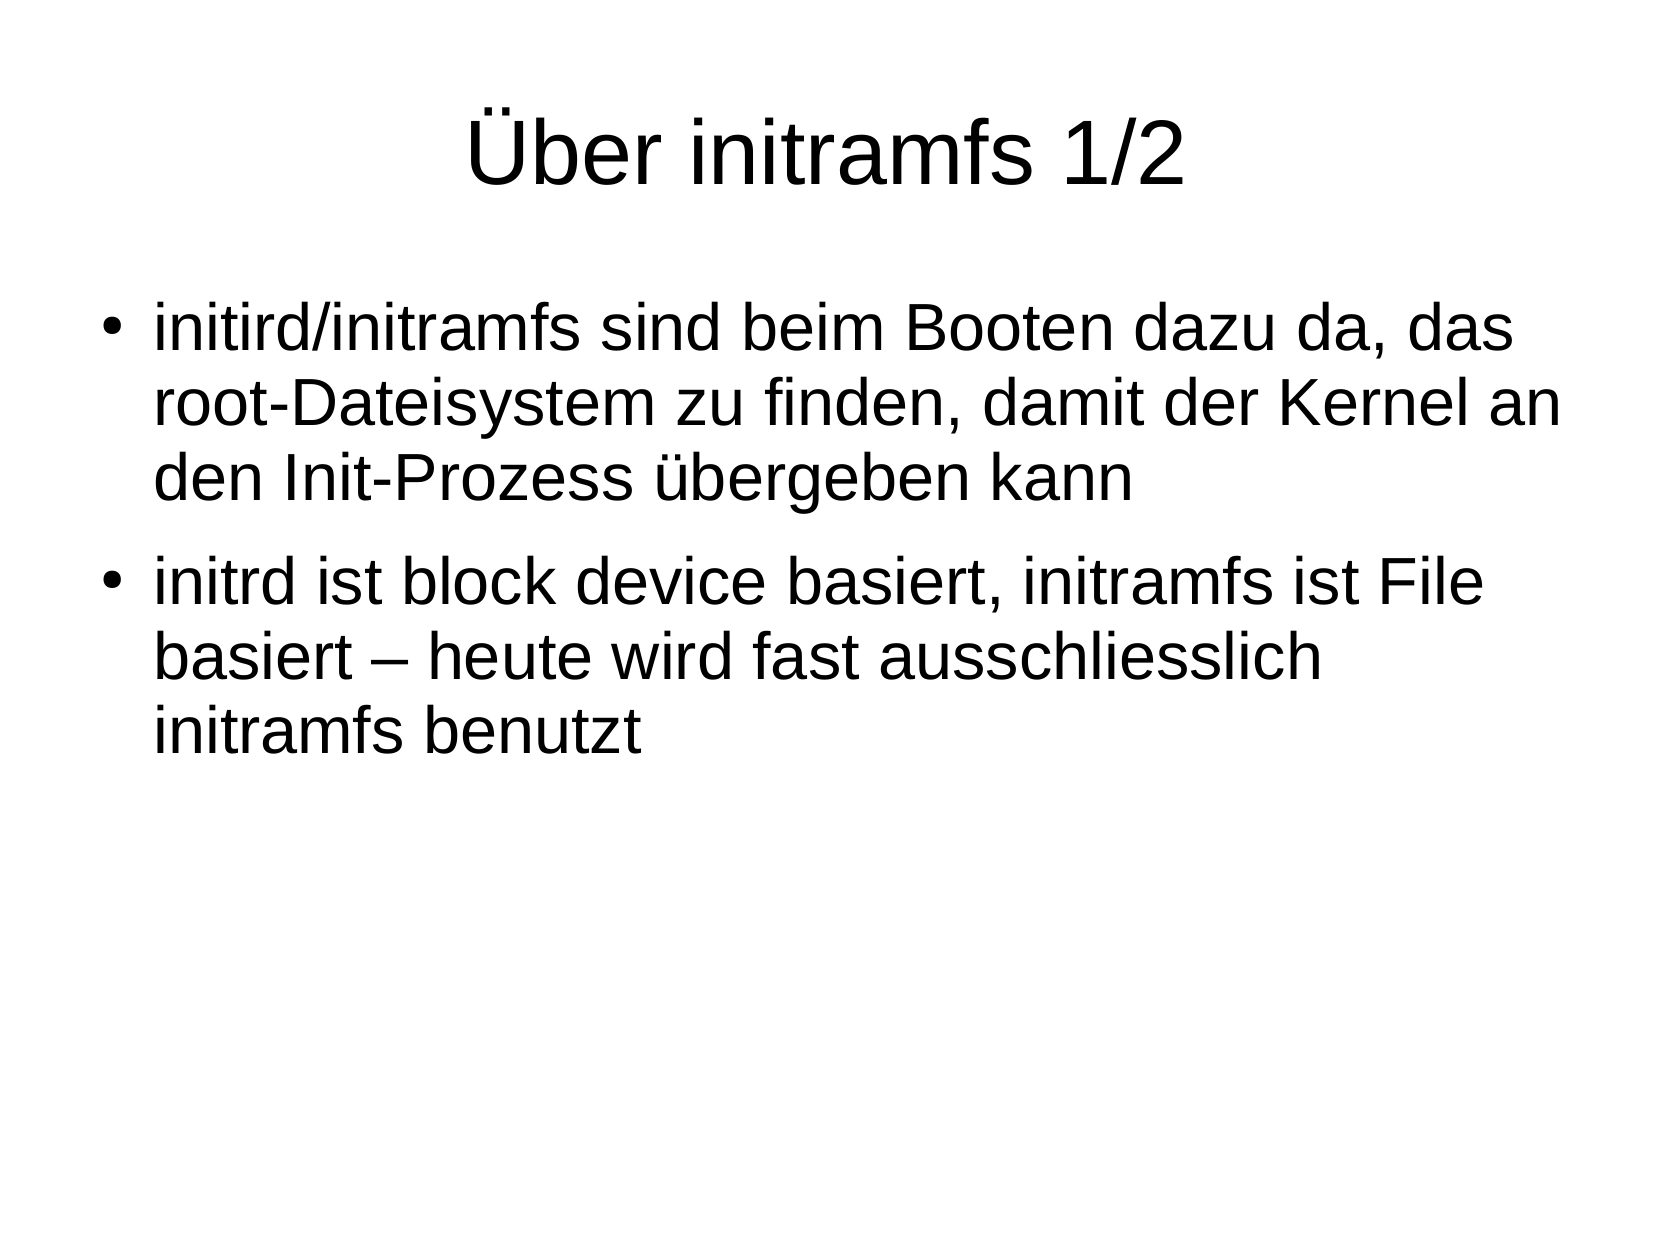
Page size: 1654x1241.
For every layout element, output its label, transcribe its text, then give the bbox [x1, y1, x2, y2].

list initird/initramfs sind beim Booten dazu da, das root-Dateisystem zu finden, damit der Kernel an den Init-Prozess übergeben kann initrd ist block device basiert, initramfs ist File basiert – heute wird fast ausschliesslich initramfs benutzt [82, 290, 1571, 1010]
title Über initramfs 1/2 [82, 49, 1571, 257]
